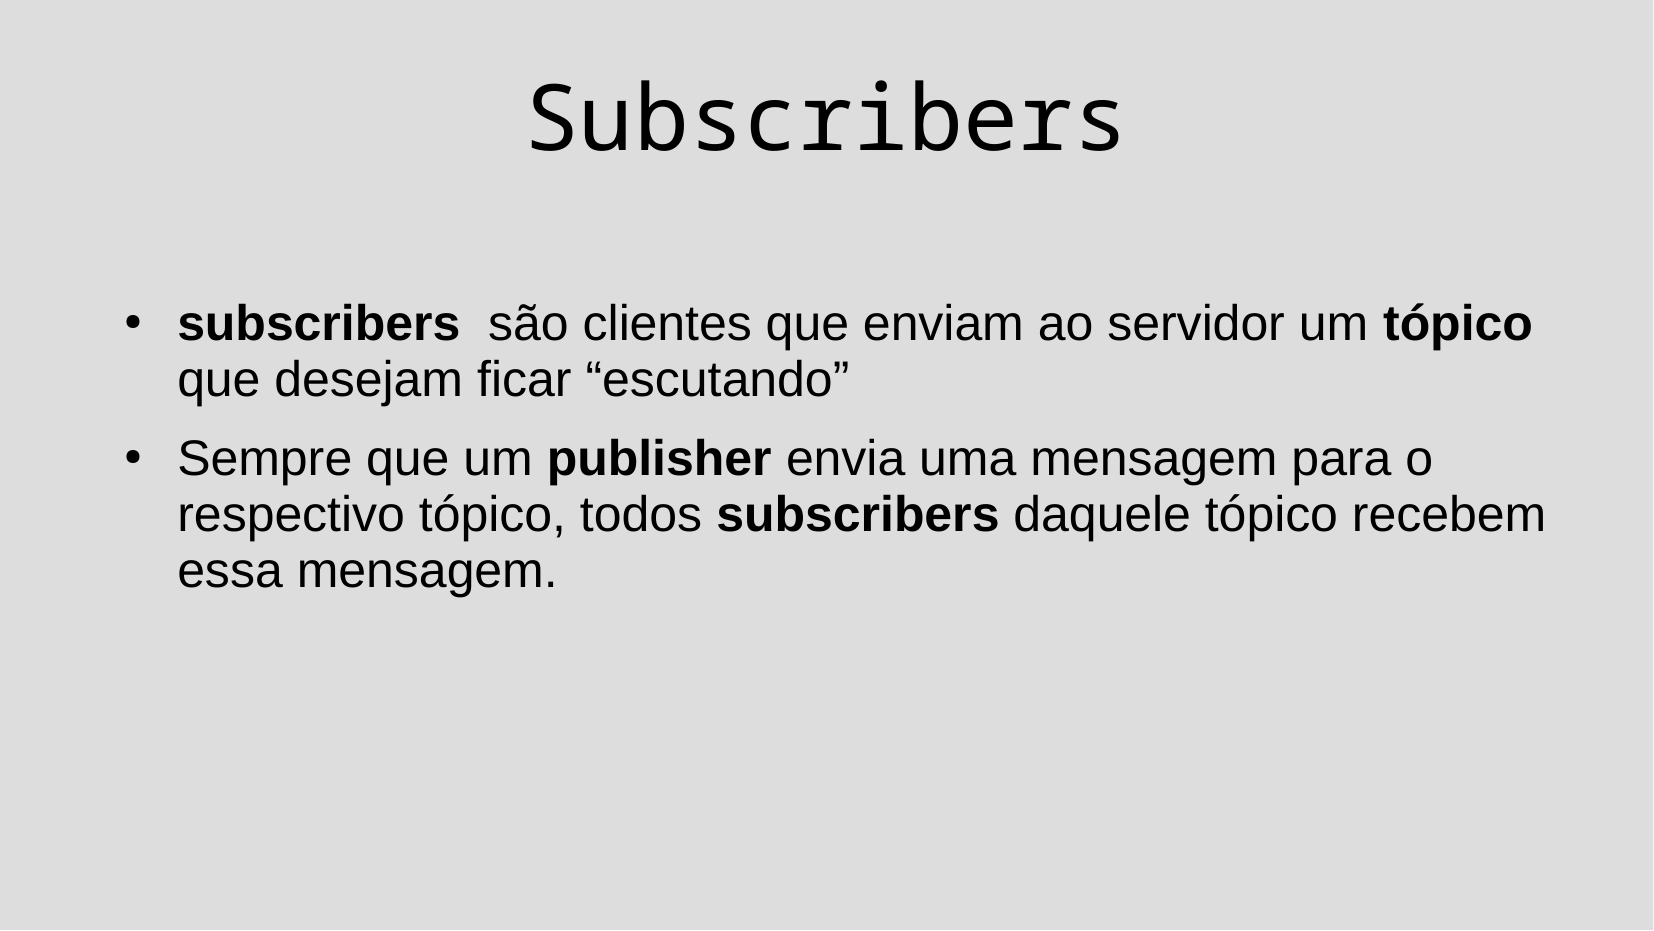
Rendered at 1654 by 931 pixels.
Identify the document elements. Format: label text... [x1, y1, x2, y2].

title Subscribers [82, 37, 1571, 193]
list subscribers são clientes que enviam ao servidor um tópico que desejam ficar “escutando” Sempre que um publisher envia uma mensagem para o respectivo tópico, todos subscribers daquele tópico recebem essa mensagem. [106, 295, 1595, 835]
